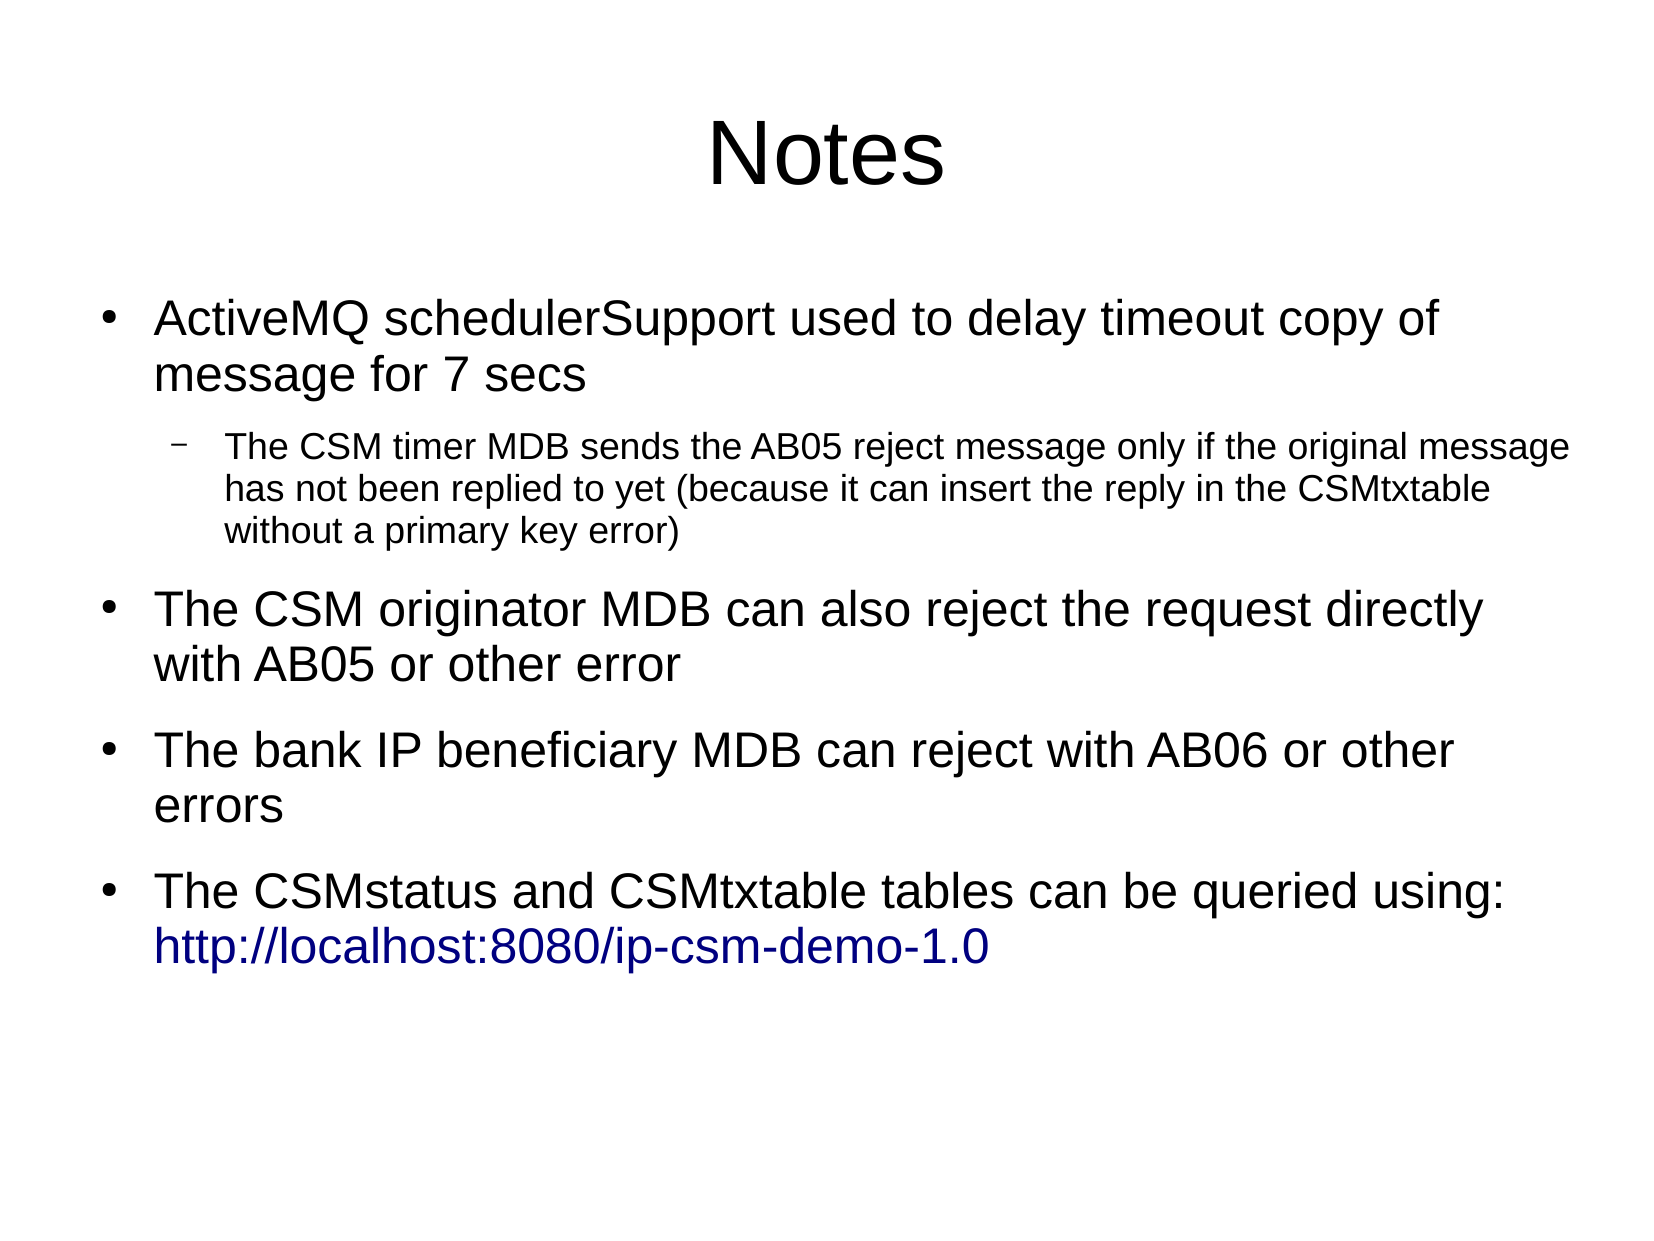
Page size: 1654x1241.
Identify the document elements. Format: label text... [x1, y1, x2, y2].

title Notes [82, 49, 1571, 257]
list ActiveMQ schedulerSupport used to delay timeout copy of message for 7 secs The CSM timer MDB sends the AB05 reject message only if the original message has not been replied to yet (because it can insert the reply in the CSMtxtable without a primary key error) The CSM originator MDB can also reject the request directly with AB05 or other error The bank IP beneficiary MDB can reject with AB06 or other errors The CSMstatus and CSMtxtable tables can be queried using: http://localhost:8080/ip-csm-demo-1.0 [82, 290, 1571, 1010]
